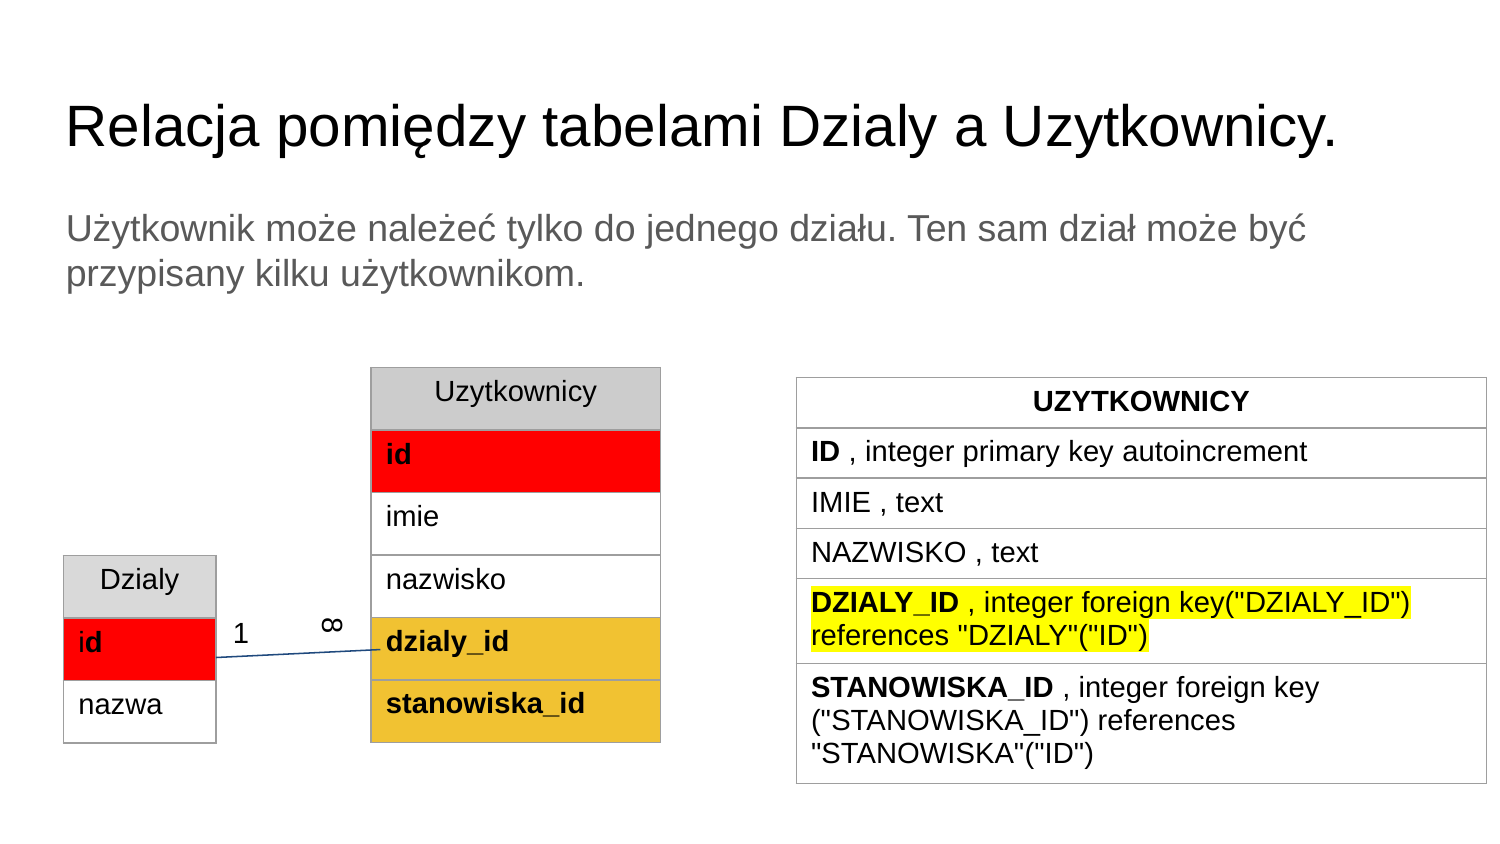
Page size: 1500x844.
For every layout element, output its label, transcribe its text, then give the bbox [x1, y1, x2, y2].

table_cell stanowiska_id [372, 681, 660, 742]
table_header Dzialy [64, 556, 215, 617]
table_cell nazwisko [372, 556, 660, 617]
table_header Uzytkownicy [372, 368, 660, 429]
table_cell STANOWISKA_ID , integer foreign key ("STANOWISKA_ID") references "STANOWISKA"("ID") [797, 664, 1486, 783]
table_cell ID , integer primary key autoincrement [797, 429, 1486, 477]
table_header UZYTKOWNICY [797, 378, 1486, 427]
table_cell dzialy_id [372, 618, 660, 679]
table_cell IMIE , text [797, 479, 1486, 528]
table_cell imie [372, 493, 660, 554]
text_box Relacja pomiędzy tabelami Dzialy a Uzytkownicy. [51, 72, 1449, 167]
table_cell DZIALY_ID , integer foreign key("DZIALY_ID") references "DZIALY"("ID") [797, 579, 1486, 663]
table_cell nazwa [64, 681, 215, 742]
text_box 1 [218, 599, 296, 638]
table_cell NAZWISKO , text [797, 529, 1486, 578]
table_cell id [64, 619, 215, 680]
table_cell id [372, 431, 660, 492]
text_box Użytkownik może należeć tylko do jednego działu. Ten sam dział może być przypisany kilku użytkownikom. [51, 189, 1449, 750]
text_box 8 [316, 603, 367, 646]
